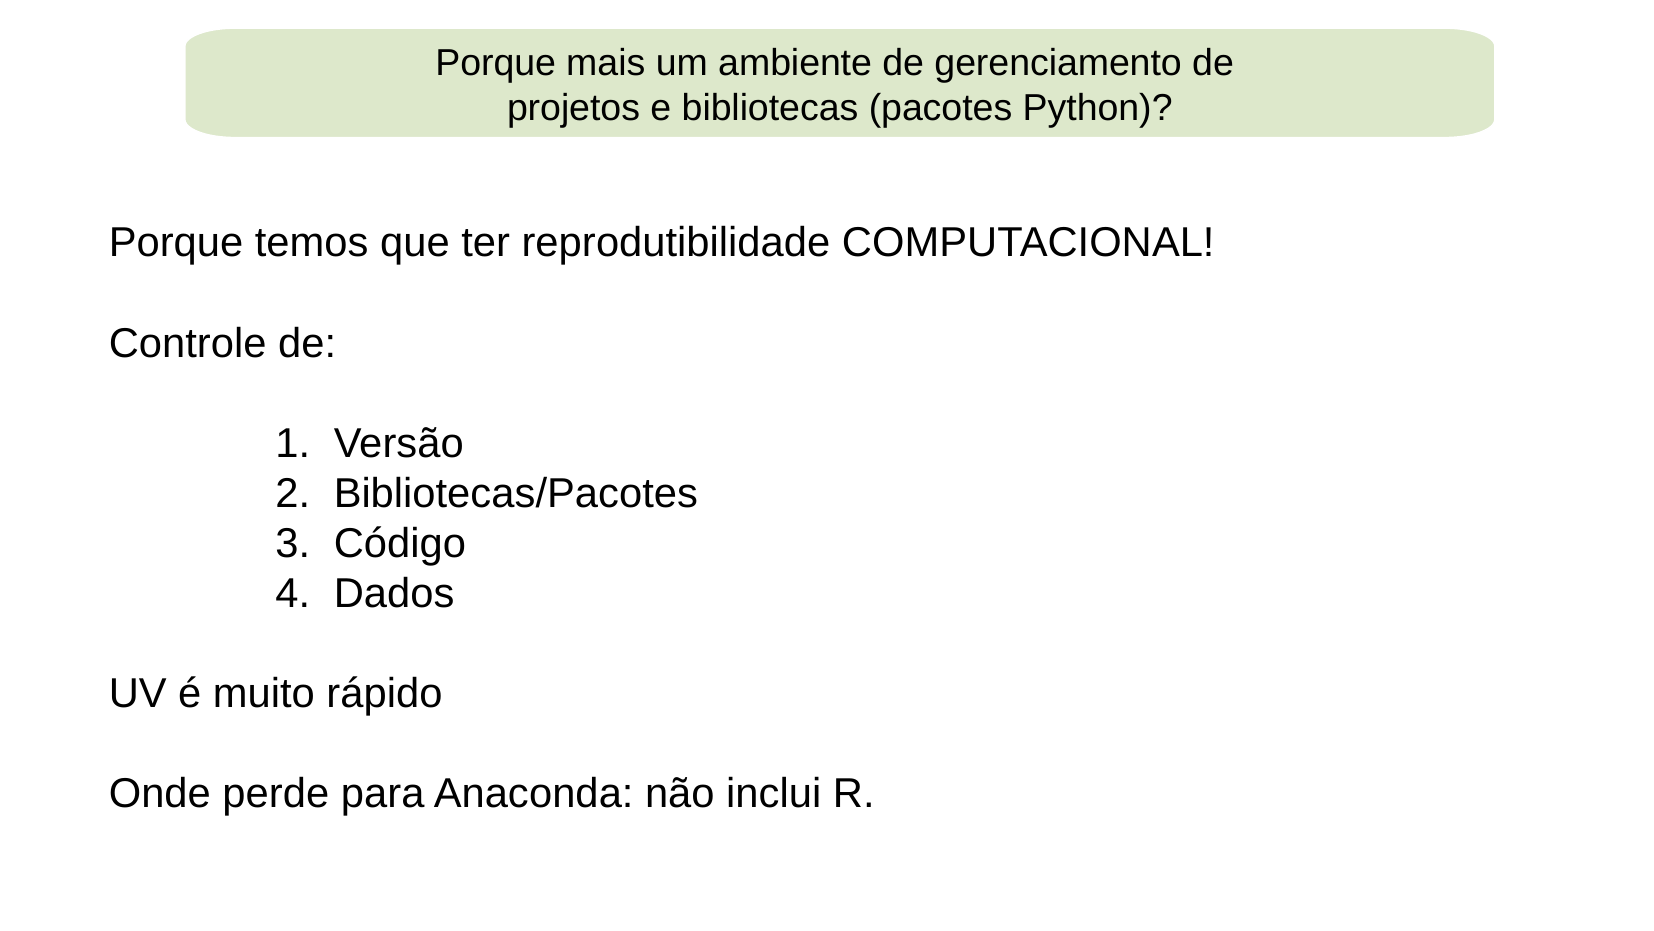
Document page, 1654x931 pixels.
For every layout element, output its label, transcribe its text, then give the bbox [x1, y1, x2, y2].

text_box Porque temos que ter reprodutibilidade COMPUTACIONAL! Controle de: Versão Bibliotecas/Pacotes Código Dados UV é muito rápido Onde perde para Anaconda: não inclui R. [93, 207, 1461, 291]
text_box Porque mais um ambiente de gerenciamento de projetos e bibliotecas (pacotes Python)? [184, 28, 1495, 138]
